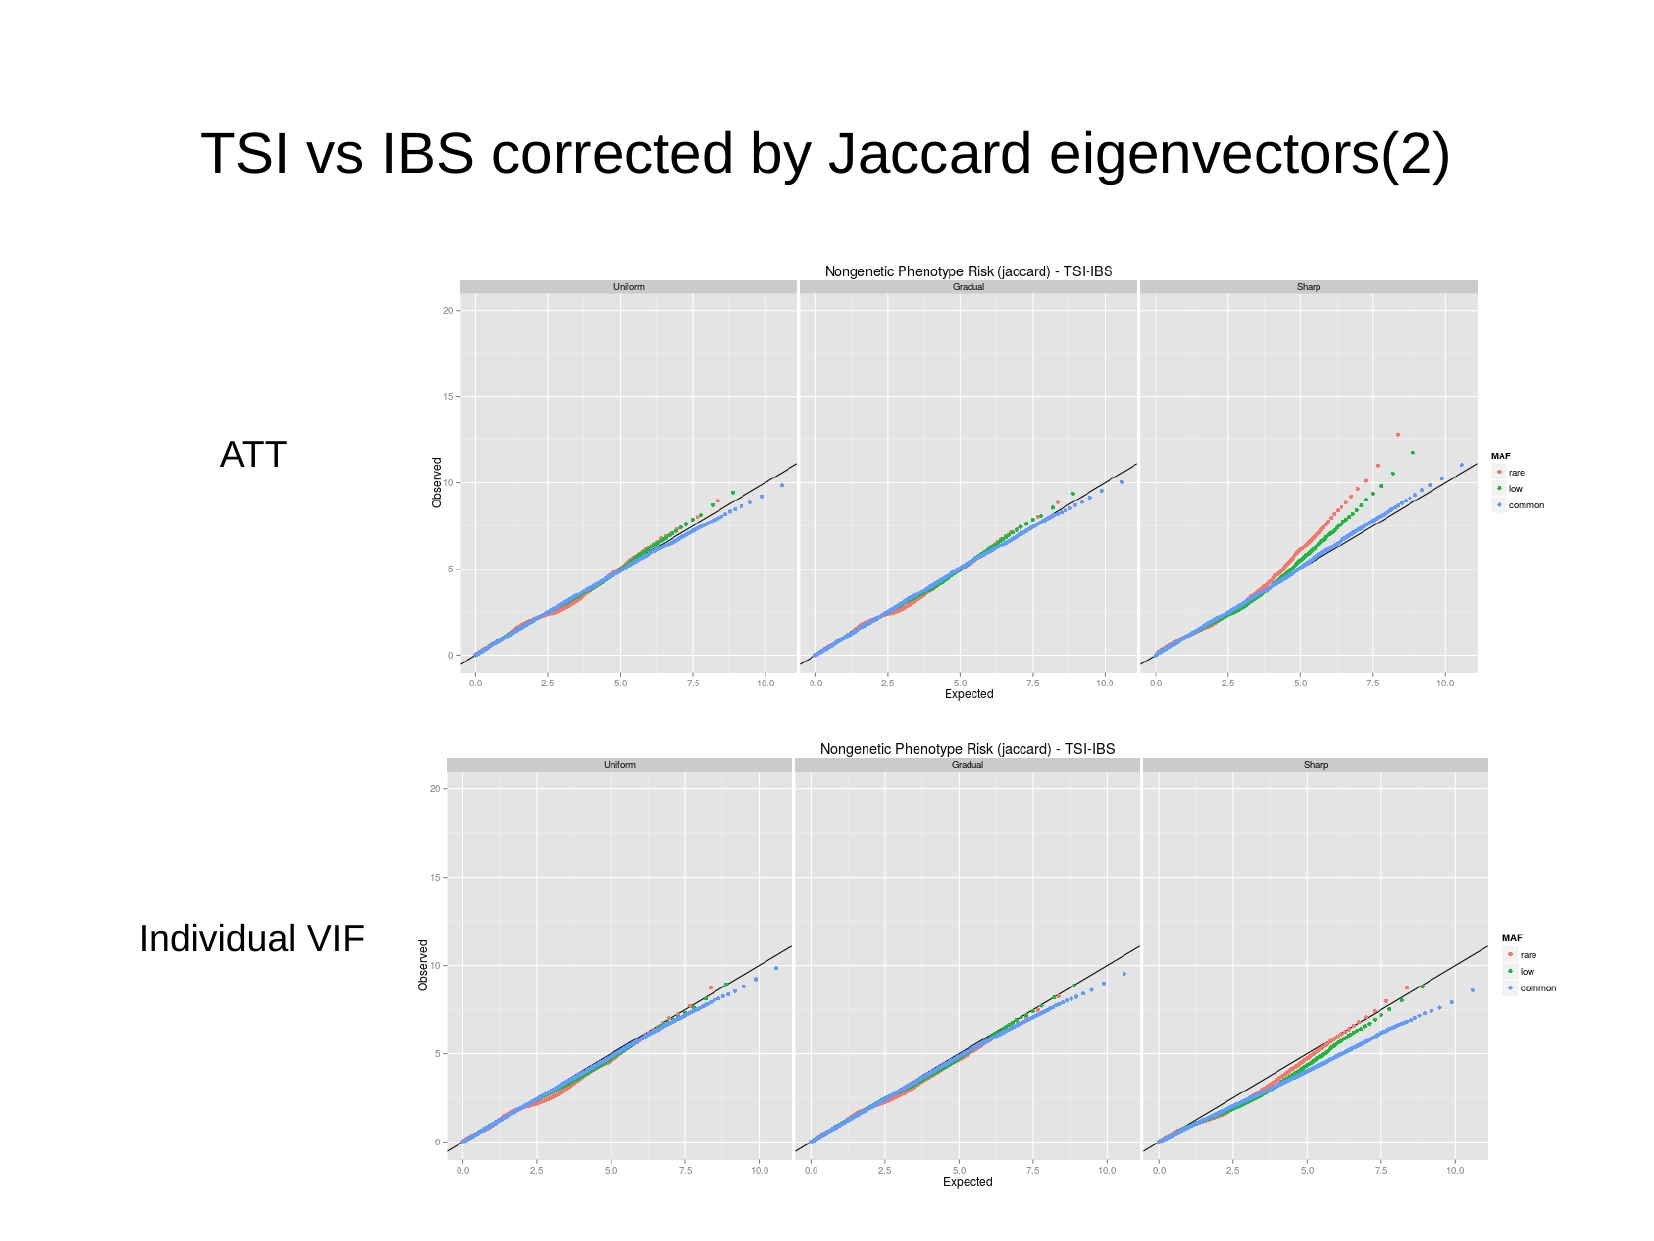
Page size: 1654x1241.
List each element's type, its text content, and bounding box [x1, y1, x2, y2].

text_box ATT [204, 425, 303, 498]
picture [421, 248, 1571, 708]
text_box Individual VIF [123, 910, 381, 967]
title TSI vs IBS corrected by Jaccard eigenvectors(2) [82, 49, 1571, 257]
picture [407, 725, 1584, 1196]
